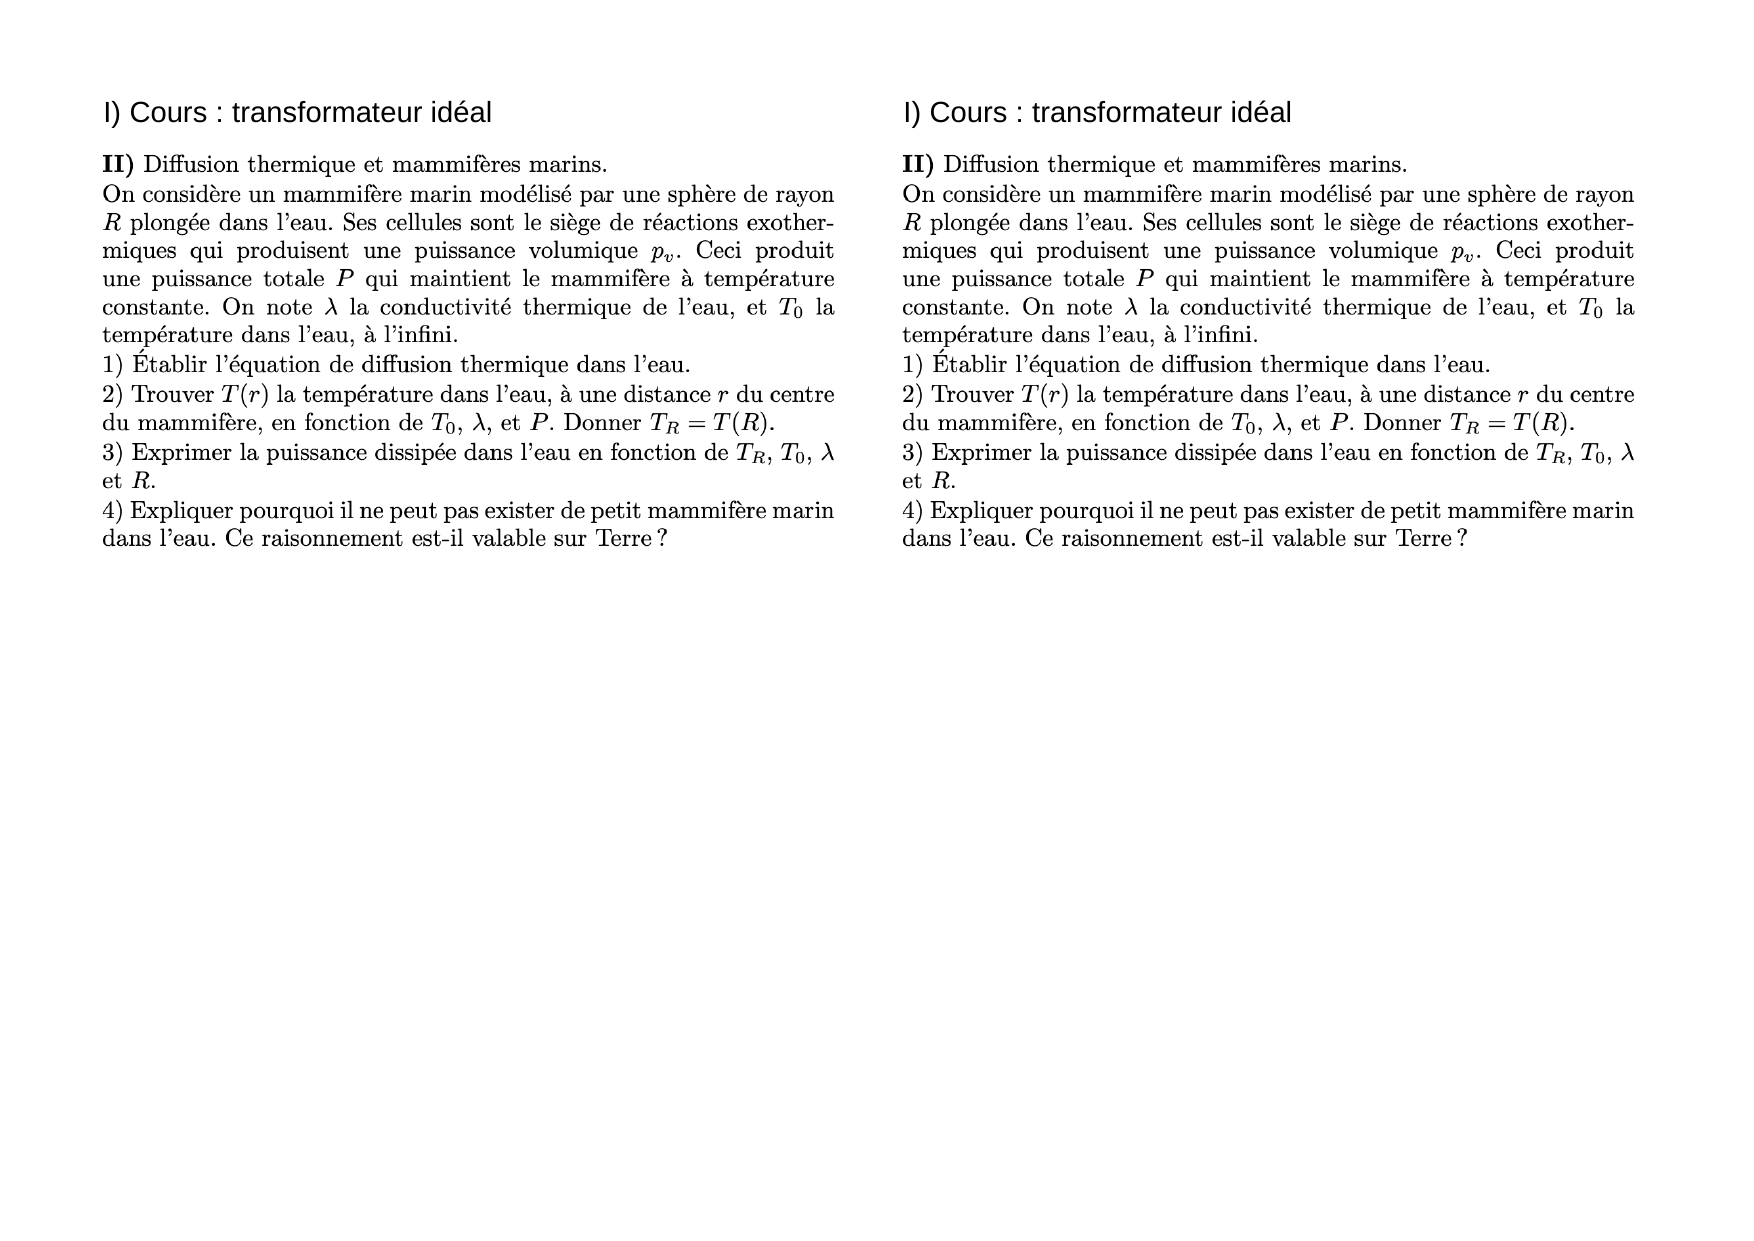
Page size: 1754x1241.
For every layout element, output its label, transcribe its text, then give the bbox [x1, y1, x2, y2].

text_box I) Cours : transformateur idéal [888, 88, 1568, 137]
picture [885, 150, 1657, 562]
text_box I) Cours : transformateur idéal [88, 88, 768, 137]
picture [85, 150, 857, 562]
